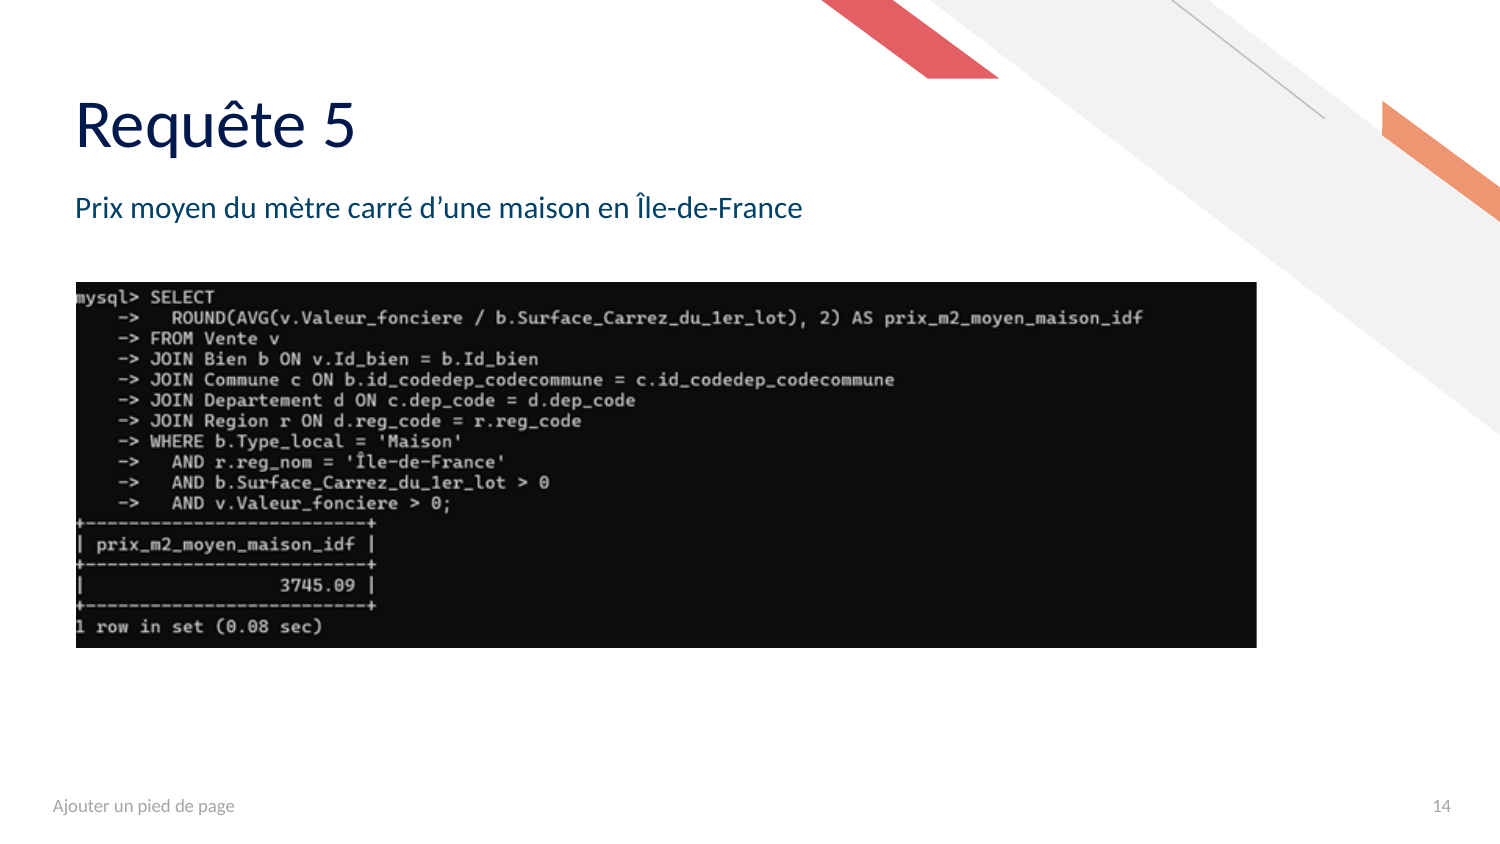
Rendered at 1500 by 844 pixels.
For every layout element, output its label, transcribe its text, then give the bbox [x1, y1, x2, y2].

title Requête 5 [63, 19, 1090, 161]
slide_number <numéro> [1371, 782, 1463, 827]
footer Ajouter un pied de page [41, 782, 548, 827]
list Prix moyen du mètre carré d’une maison en Île-de-France [64, 186, 971, 261]
picture [74, 280, 1257, 648]
